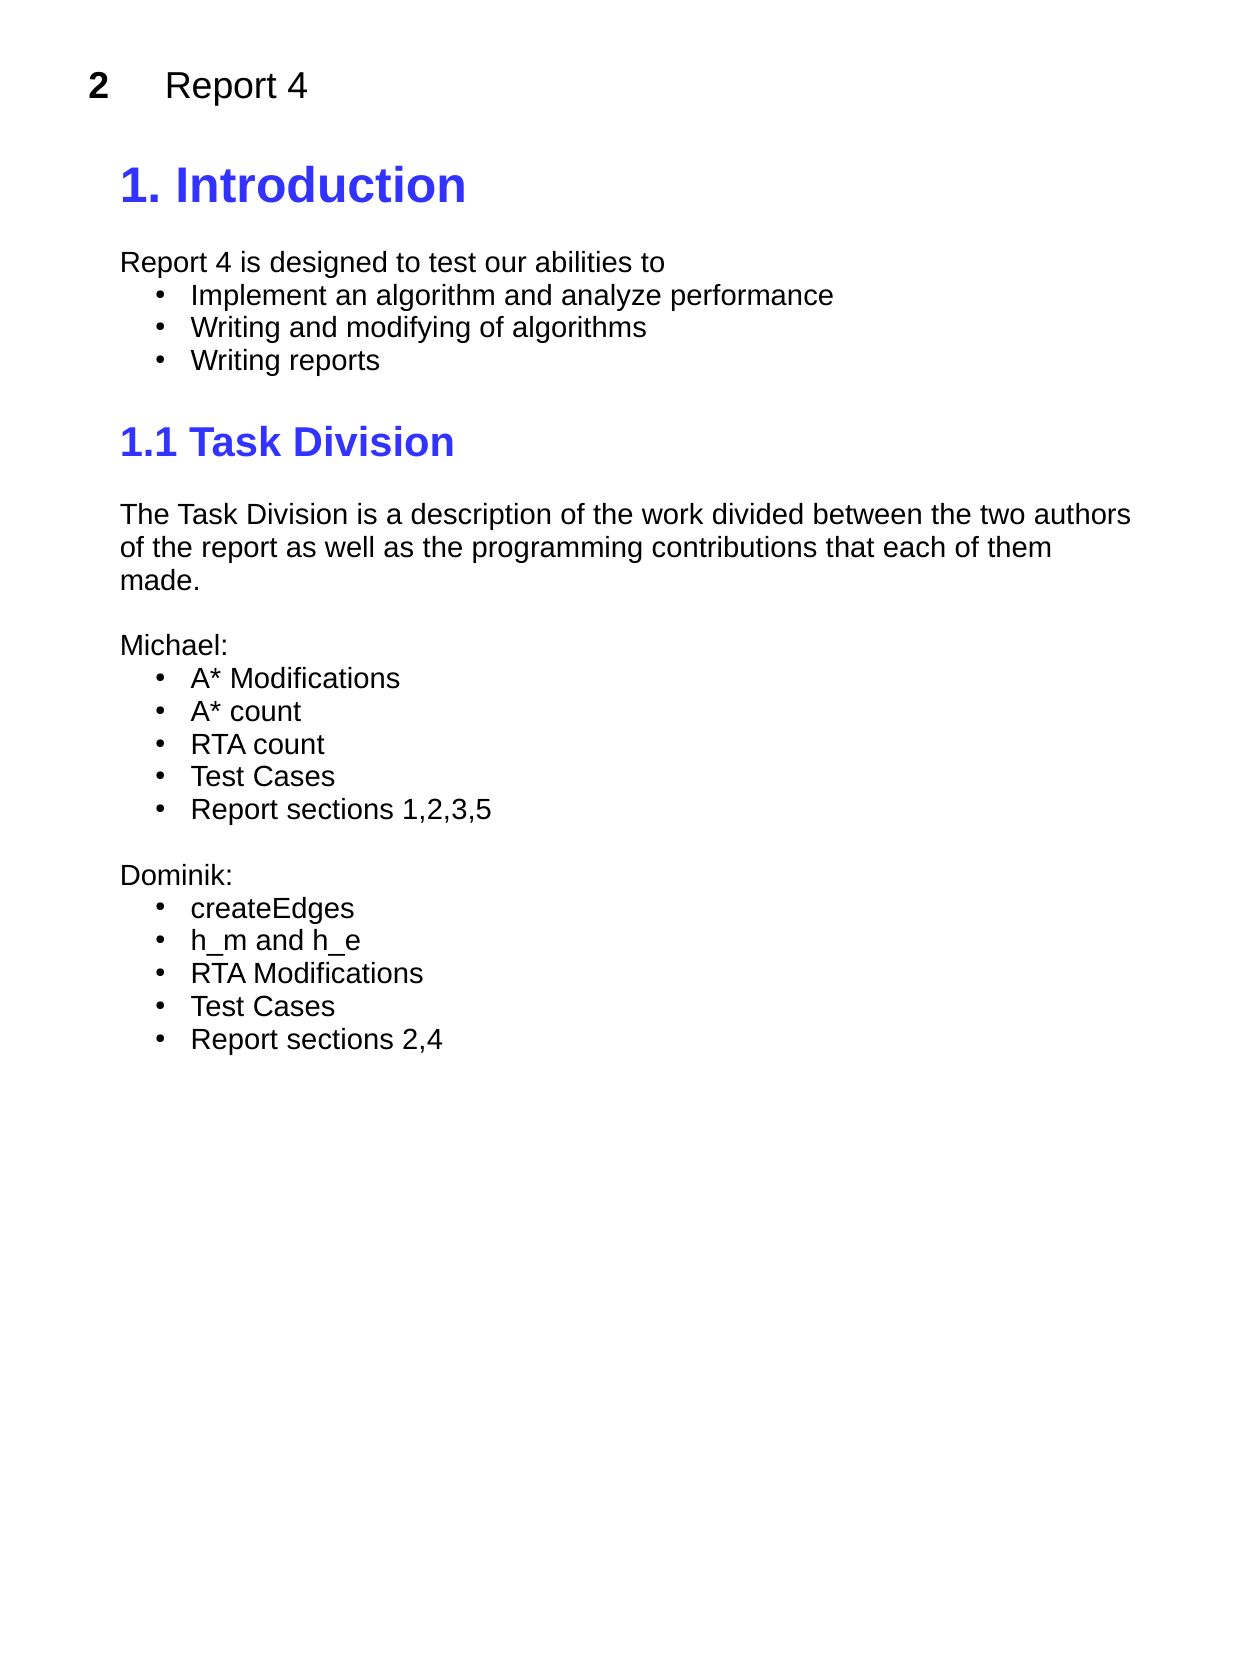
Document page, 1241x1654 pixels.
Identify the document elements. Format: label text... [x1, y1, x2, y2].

text_box 2 Report 4 [0, 15, 421, 114]
text_box 1. Introduction Report 4 is designed to test our abilities to Implement an algorithm and analyze performance Writing and modifying of algorithms Writing reports 1.1 Task Division The Task Division is a description of the work divided between the two authors of the report as well as the programming contributions that each of them made. Michael: A* Modifications A* count RTA count Test Cases Report sections 1,2,3,5 Dominik: createEdges h_m and h_e RTA Modifications Test Cases Report sections 2,4 [105, 150, 1156, 1613]
